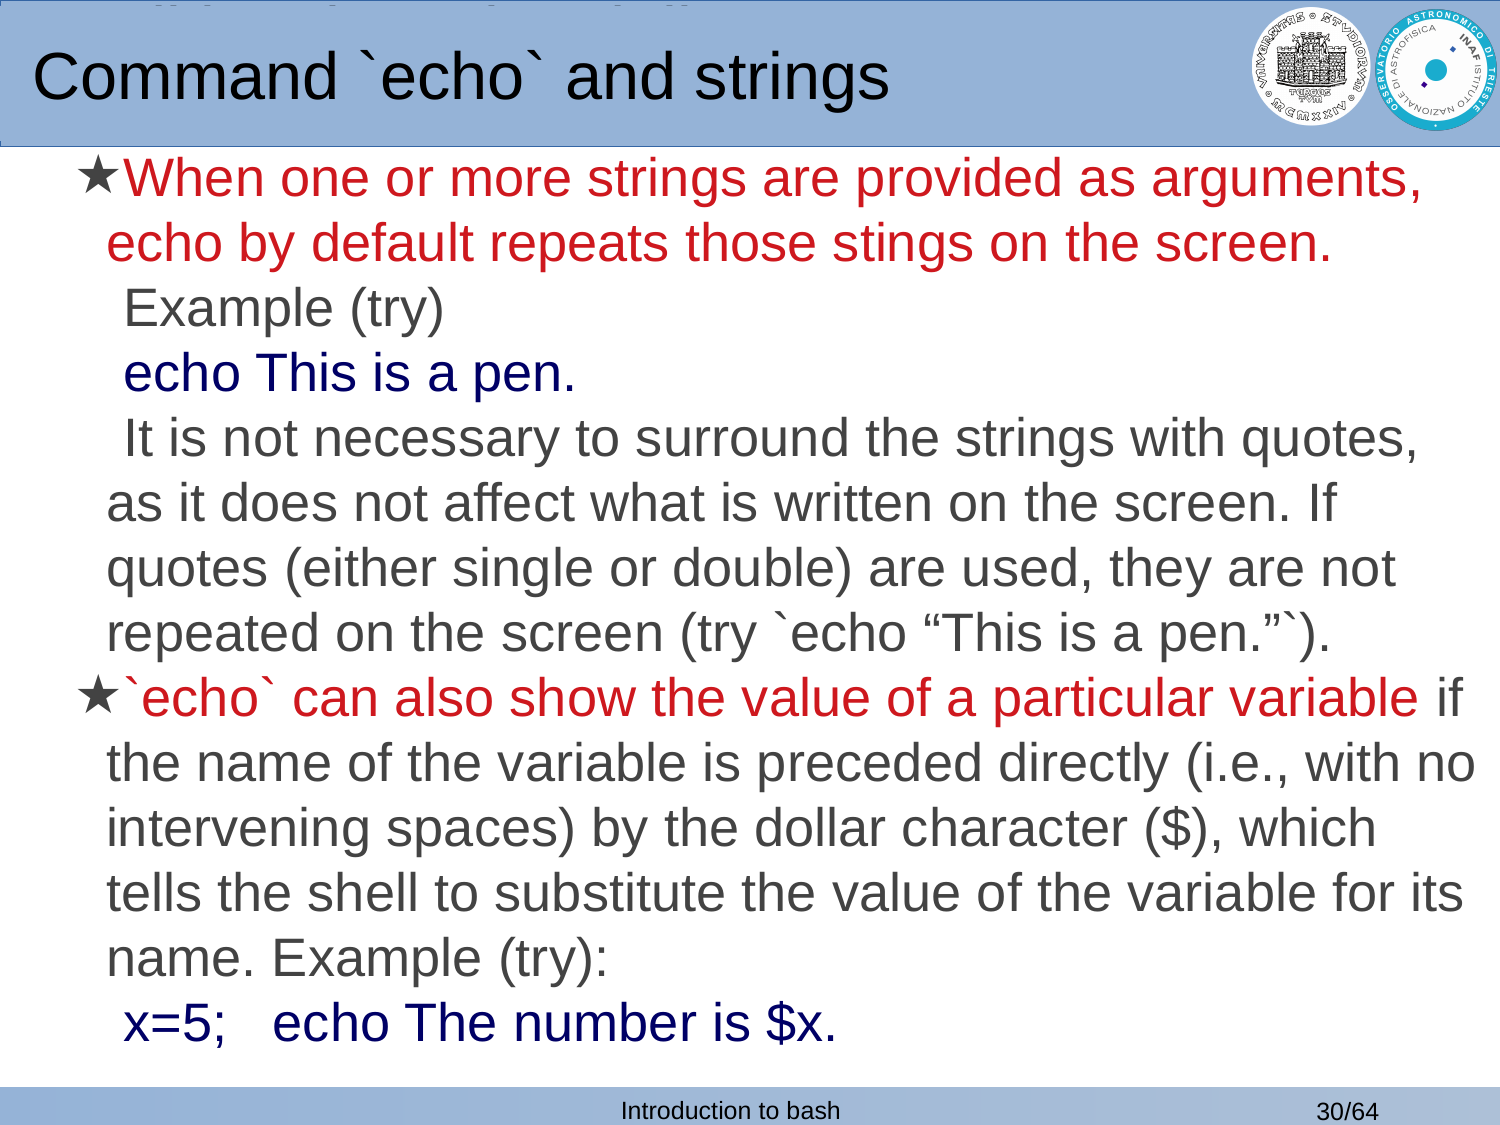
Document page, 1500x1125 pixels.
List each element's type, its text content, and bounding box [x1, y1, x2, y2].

text_box Command `echo` and strings [0, 5, 1232, 141]
title Traditional service delivery [0, 0, 1500, 135]
list When one or more strings are provided as arguments, echo by default repeats those stings on the screen. Example (try) echo This is a pen. It is not necessary to surround the strings with quotes, as it does not affect what is written on the screen. If quotes (either single or double) are used, they are not repeated on the screen (try `echo “This is a pen.”`). `echo` can also show the value of a particular variable if the name of the variable is preceded directly (i.e., with no intervening spaces) by the dollar character ($), which tells the shell to substitute the value of the variable for its name. Example (try): x=5; echo The number is $x. [16, 135, 1500, 1081]
